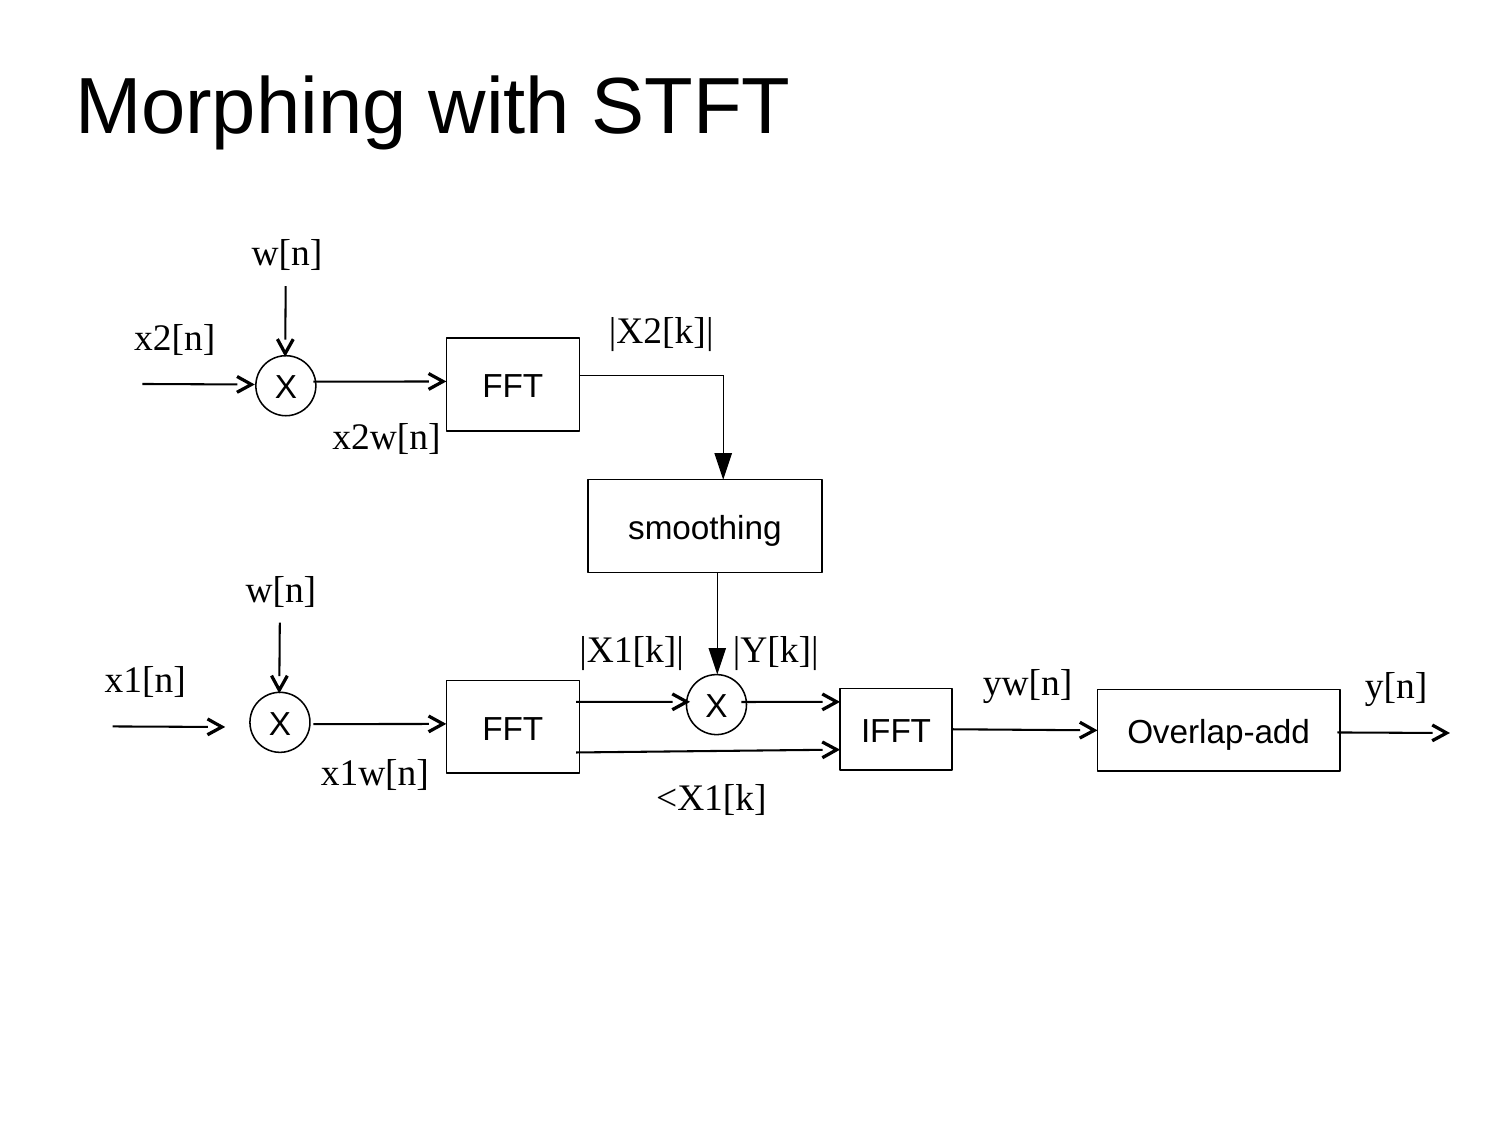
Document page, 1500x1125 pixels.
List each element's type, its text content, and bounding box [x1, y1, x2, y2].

text_box X [686, 674, 747, 735]
text_box FFT [446, 680, 580, 774]
text_box smoothing [588, 479, 822, 573]
text_box <X1[k] [641, 769, 782, 827]
text_box FFT [446, 337, 580, 431]
text_box w[n] [236, 224, 338, 282]
text_box x1w[n] [306, 744, 444, 802]
text_box yw[n] [968, 654, 1088, 712]
title Morphing with STFT [75, 12, 1426, 201]
text_box x2[n] [119, 309, 231, 366]
text_box x2w[n] [317, 408, 456, 465]
text_box X [255, 355, 316, 416]
text_box y[n] [1350, 657, 1443, 715]
text_box w[n] [230, 561, 332, 618]
text_box |X1[k]| [564, 621, 699, 679]
text_box |Y[k]| [718, 621, 834, 679]
text_box X [249, 692, 310, 753]
text_box IFFT [840, 688, 952, 770]
text_box x1[n] [89, 651, 201, 709]
text_box |X2[k]| [594, 302, 729, 360]
text_box Overlap-add [1097, 689, 1340, 771]
